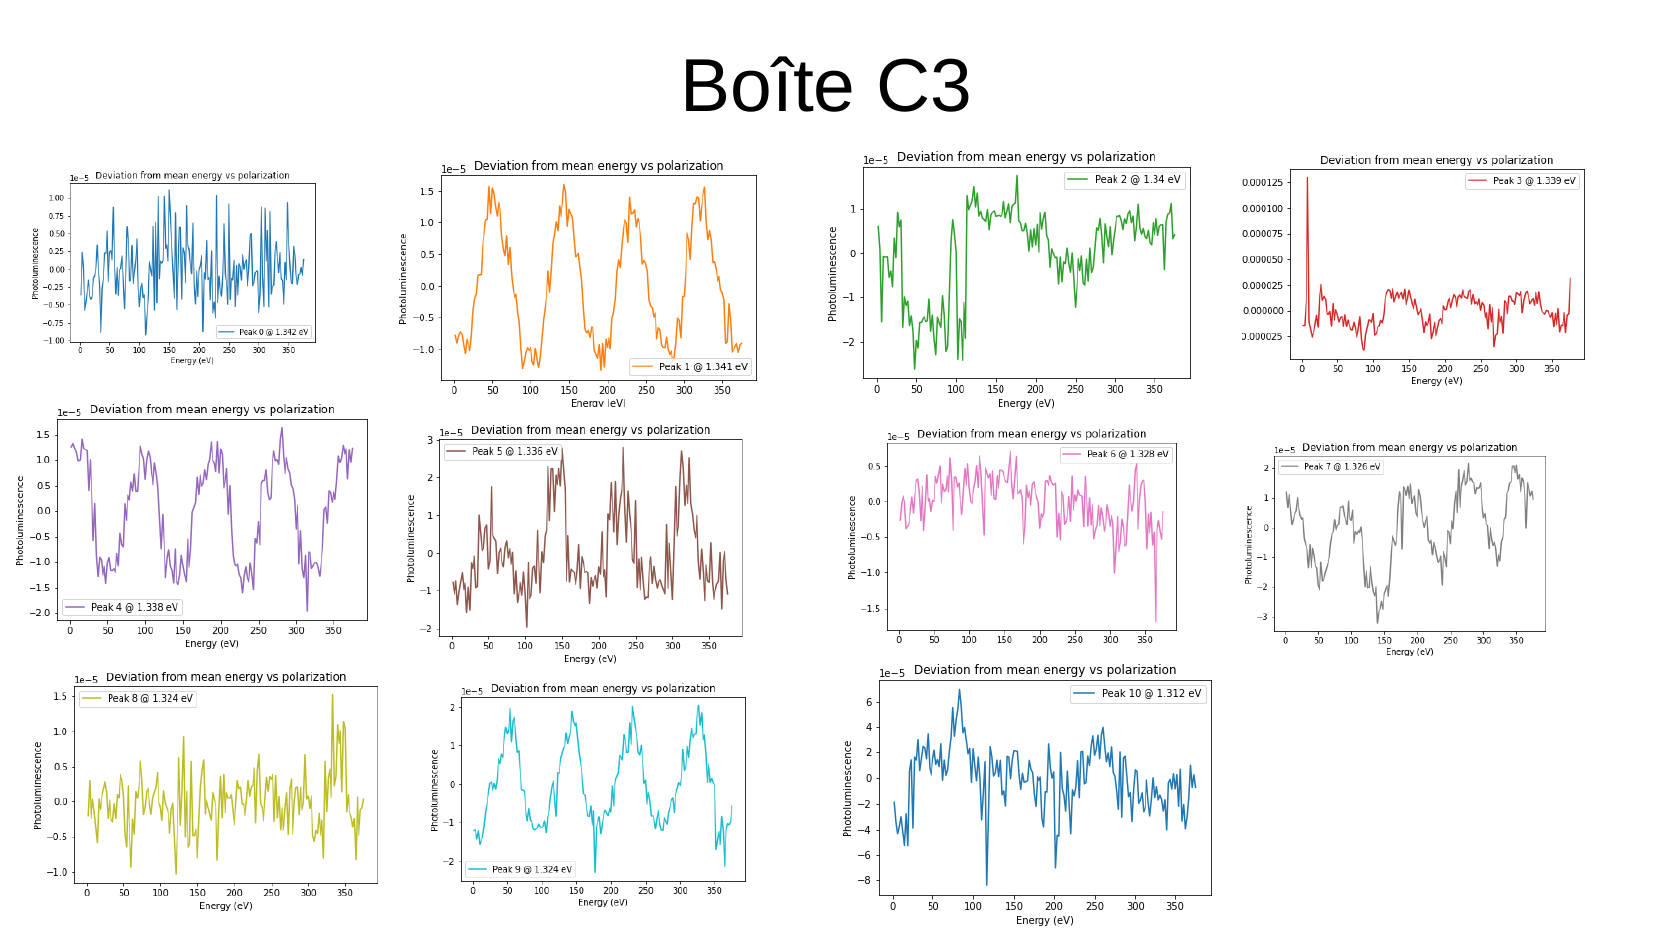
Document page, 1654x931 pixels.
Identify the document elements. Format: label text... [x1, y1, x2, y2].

picture [1242, 138, 1621, 391]
picture [30, 157, 346, 368]
title Boîte C3 [82, 7, 1571, 163]
picture [810, 132, 1580, 931]
picture [7, 142, 796, 916]
